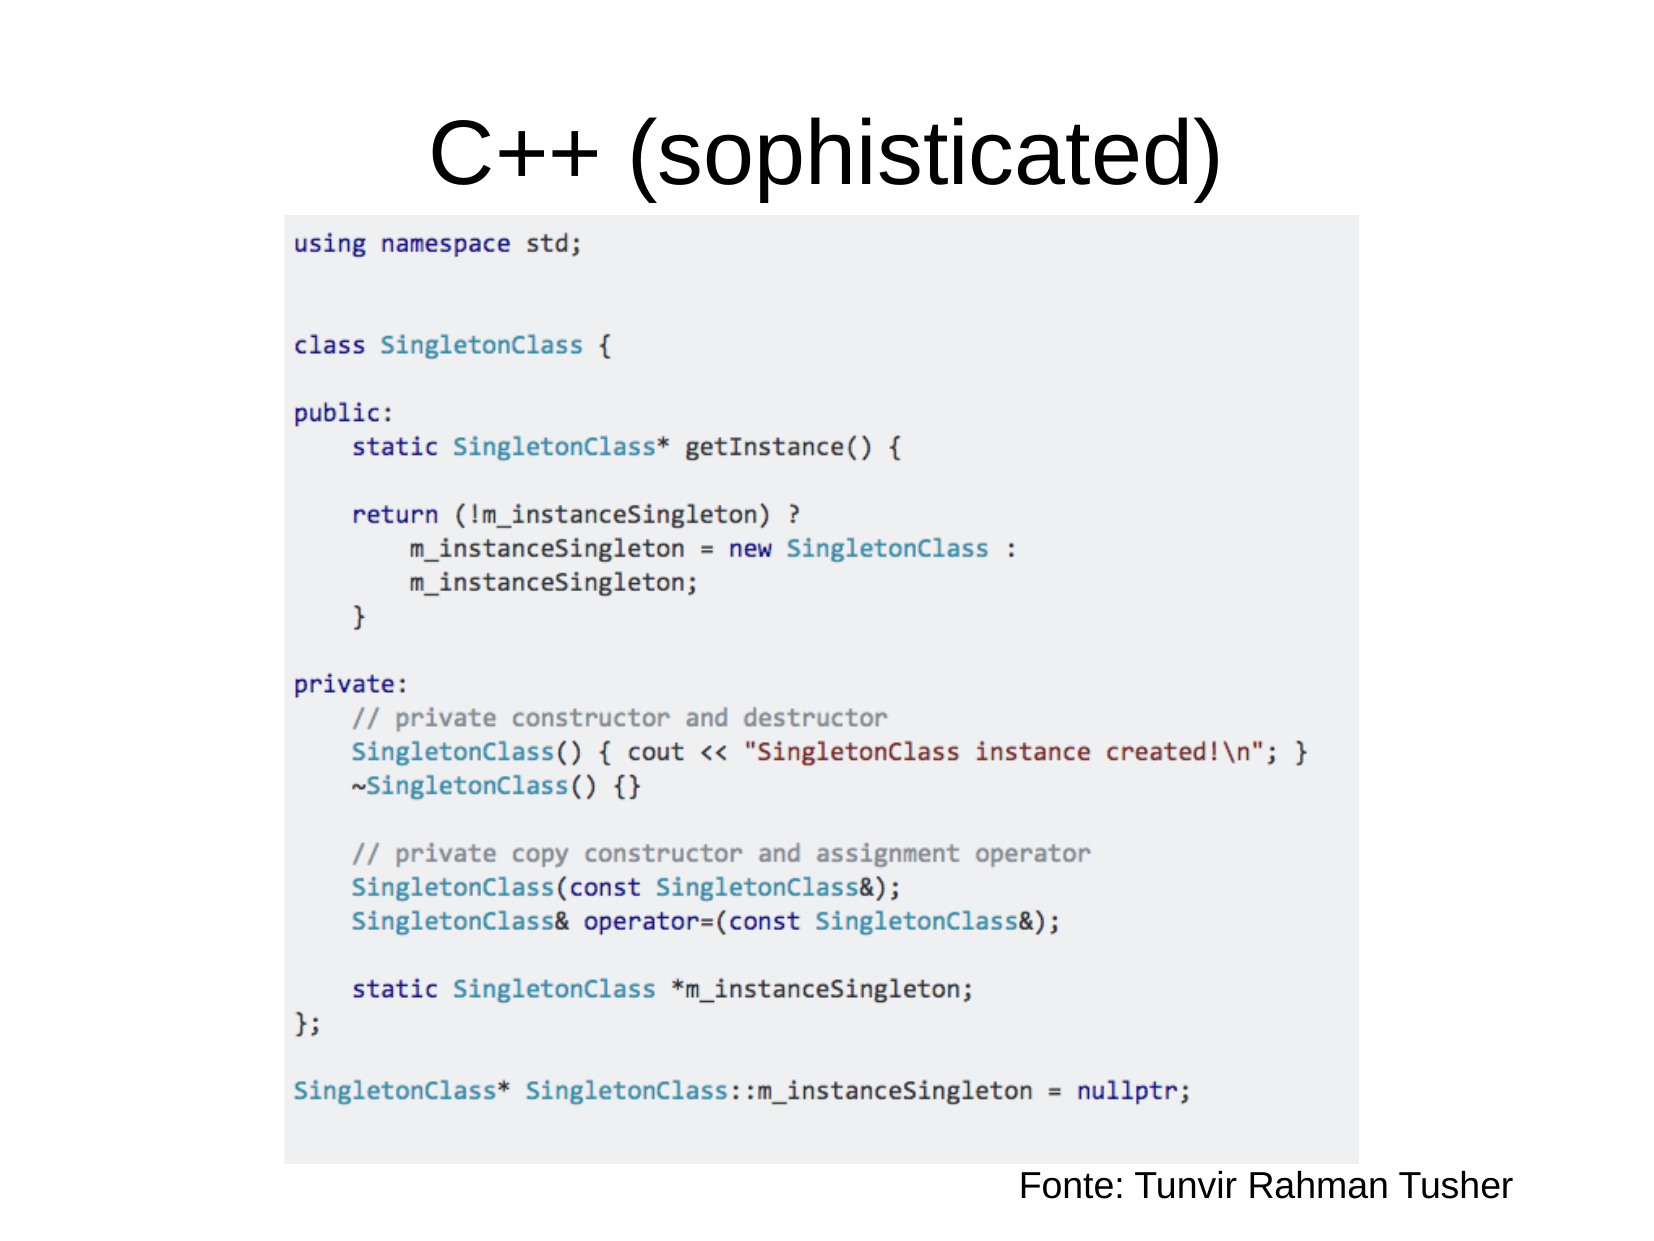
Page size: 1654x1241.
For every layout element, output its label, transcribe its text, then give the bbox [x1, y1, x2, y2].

picture [283, 215, 1359, 1164]
text_box Fonte: Tunvir Rahman Tusher [1003, 1157, 1654, 1241]
title C++ (sophisticated) [82, 49, 1571, 257]
